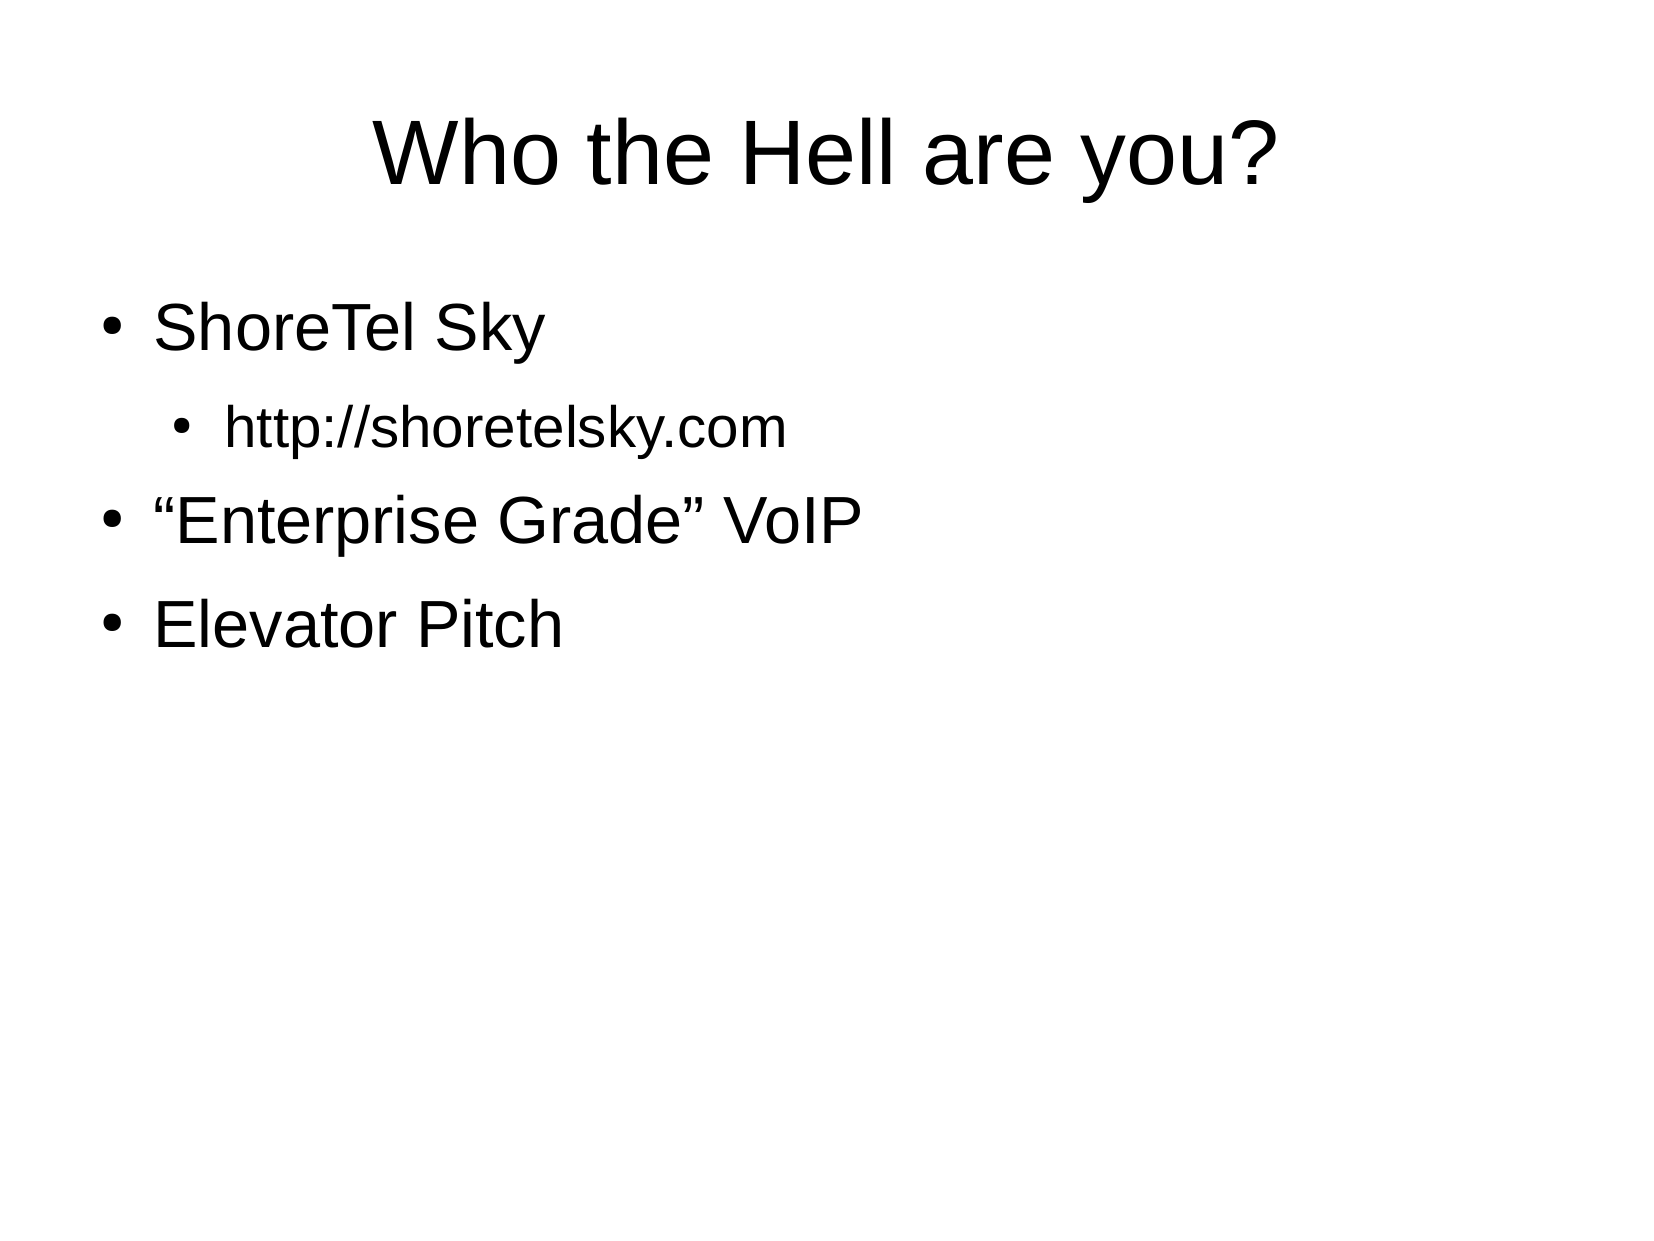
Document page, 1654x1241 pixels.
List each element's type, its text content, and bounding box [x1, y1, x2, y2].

title Who the Hell are you? [82, 56, 1571, 250]
list ShoreTel Sky http://shoretelsky.com “Enterprise Grade” VoIP Elevator Pitch [82, 290, 1571, 1109]
